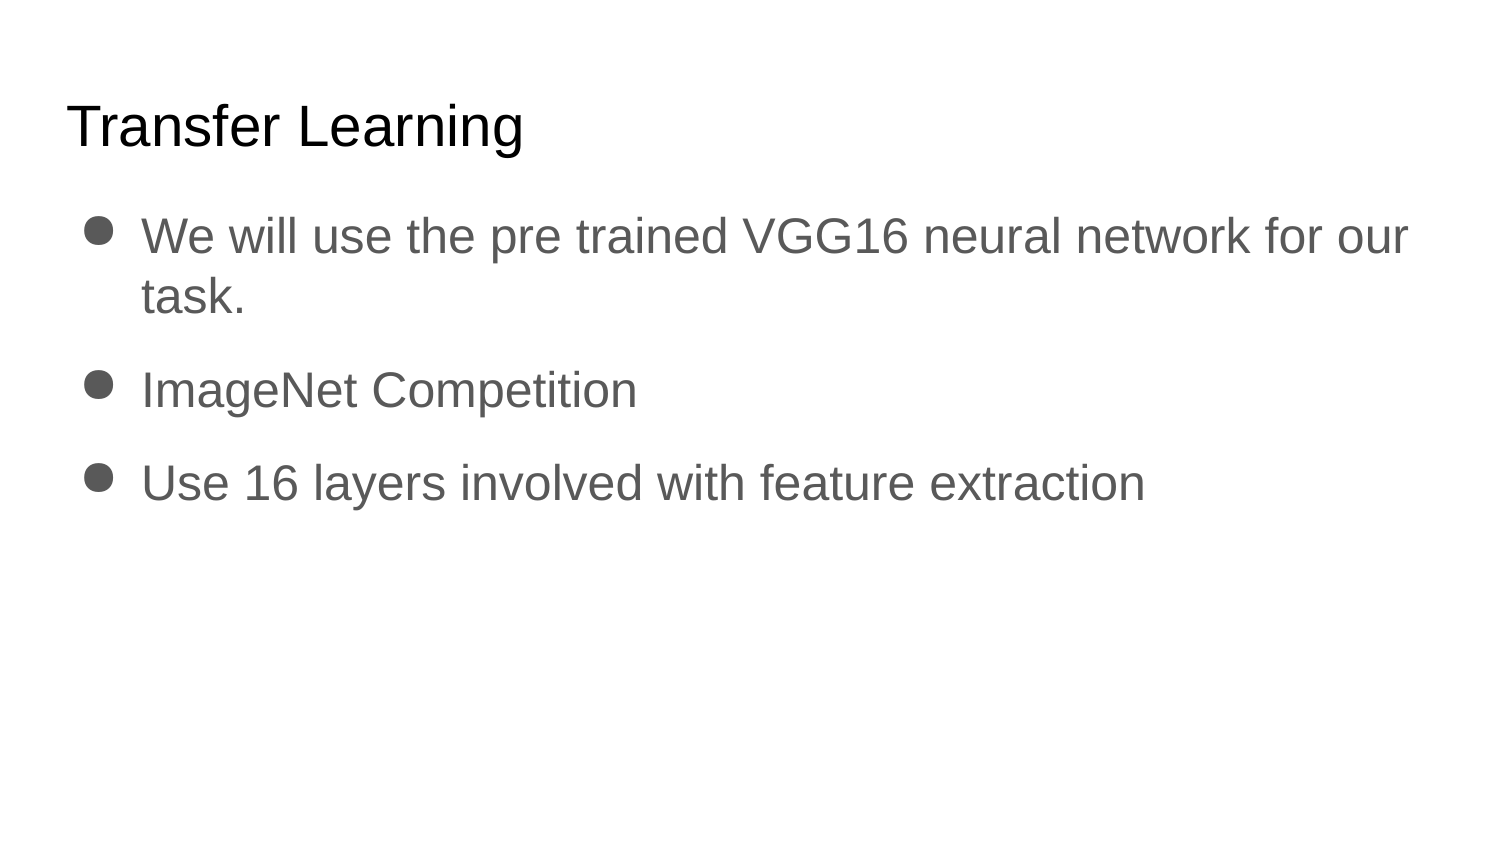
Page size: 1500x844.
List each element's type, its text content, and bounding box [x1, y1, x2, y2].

list We will use the pre trained VGG16 neural network for our task. ImageNet Competition Use 16 layers involved with feature extraction [51, 189, 1449, 750]
title Transfer Learning [51, 72, 1449, 167]
